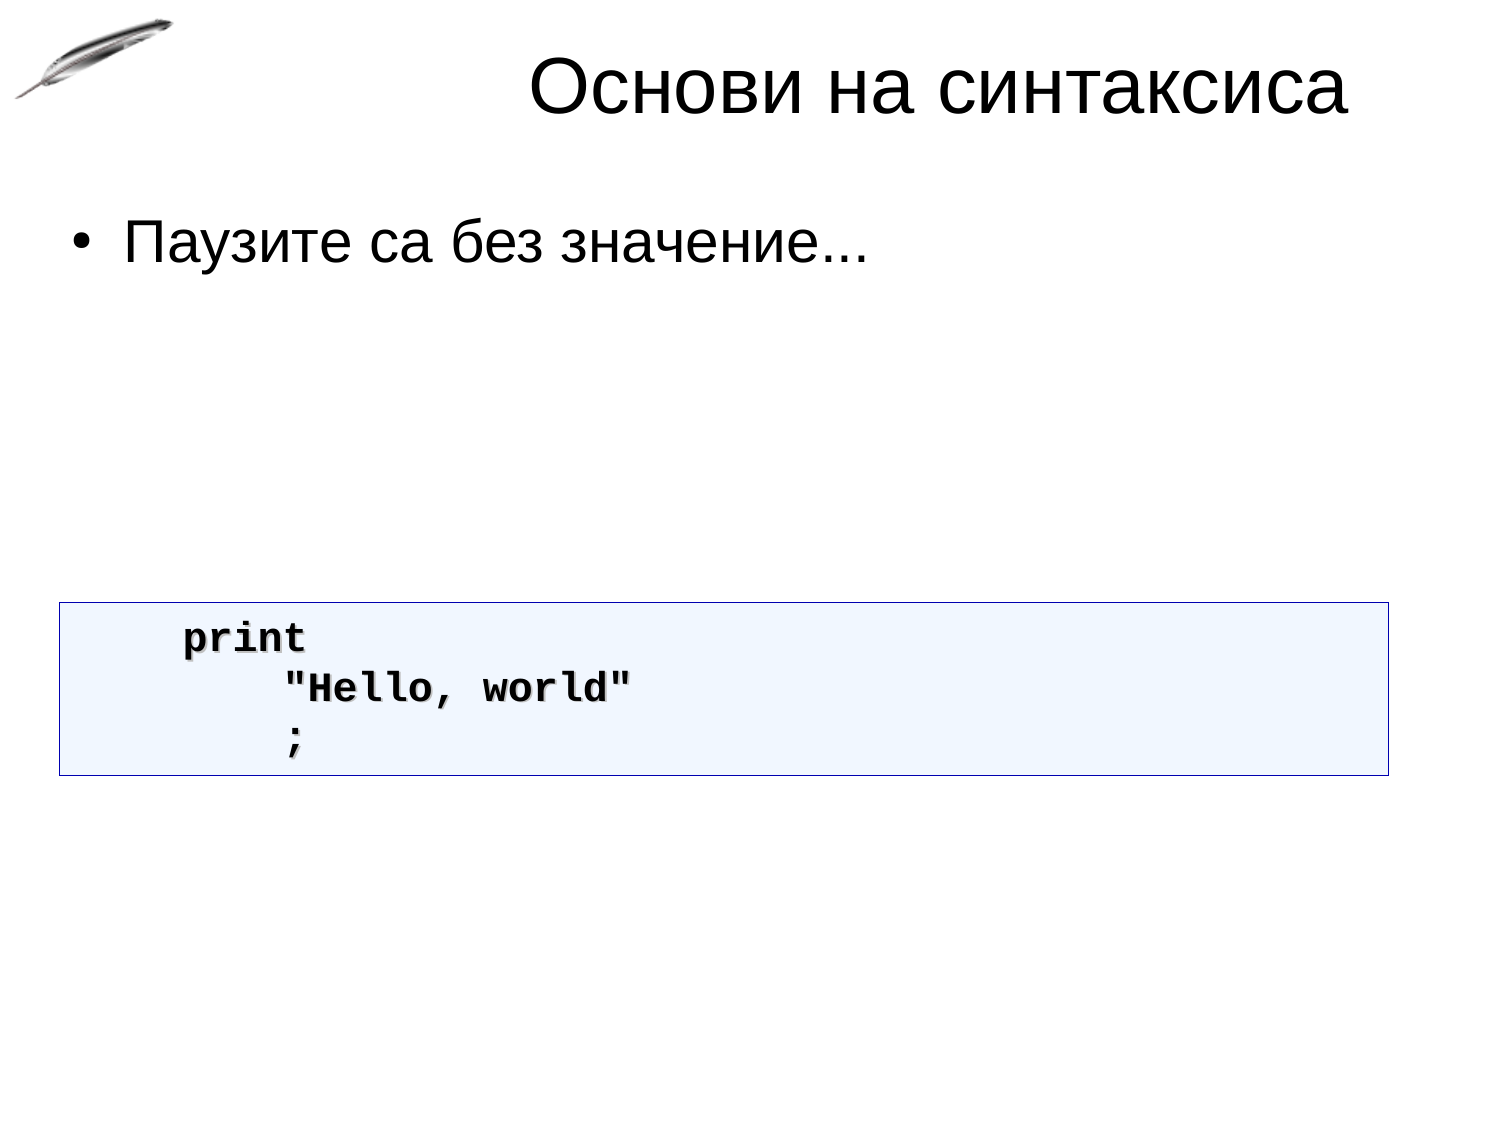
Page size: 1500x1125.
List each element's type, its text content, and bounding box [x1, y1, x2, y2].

picture [11, 17, 179, 101]
text_box print "Hello, world" ; [59, 602, 1388, 776]
title Основи на синтаксиса [419, 0, 1459, 176]
list Паузите са без значение... [53, 207, 1447, 1084]
